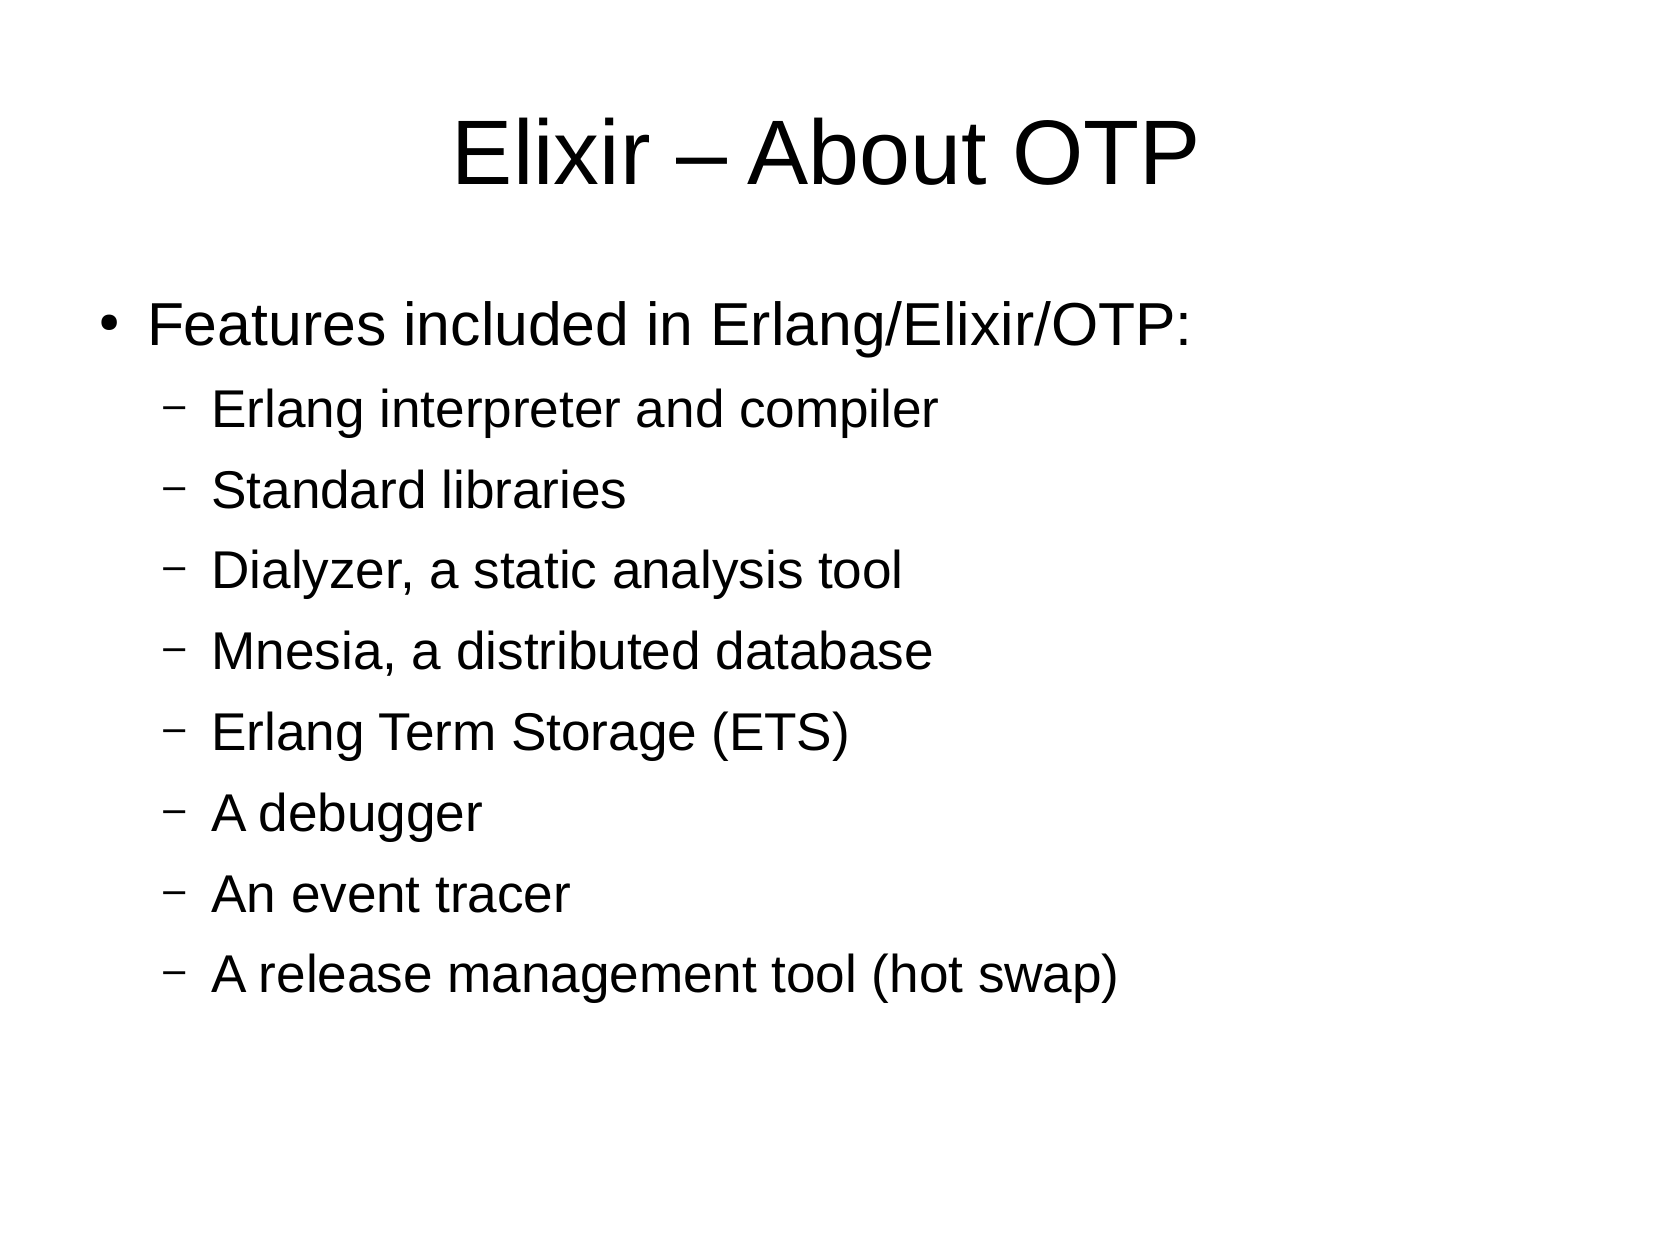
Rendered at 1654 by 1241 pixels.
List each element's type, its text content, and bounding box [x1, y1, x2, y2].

title Elixir – About OTP [82, 49, 1571, 257]
list Features included in Erlang/Elixir/OTP: Erlang interpreter and compiler Standard libraries Dialyzer, a static analysis tool Mnesia, a distributed database Erlang Term Storage (ETS) A debugger An event tracer A release management tool (hot swap) [82, 290, 1571, 1010]
